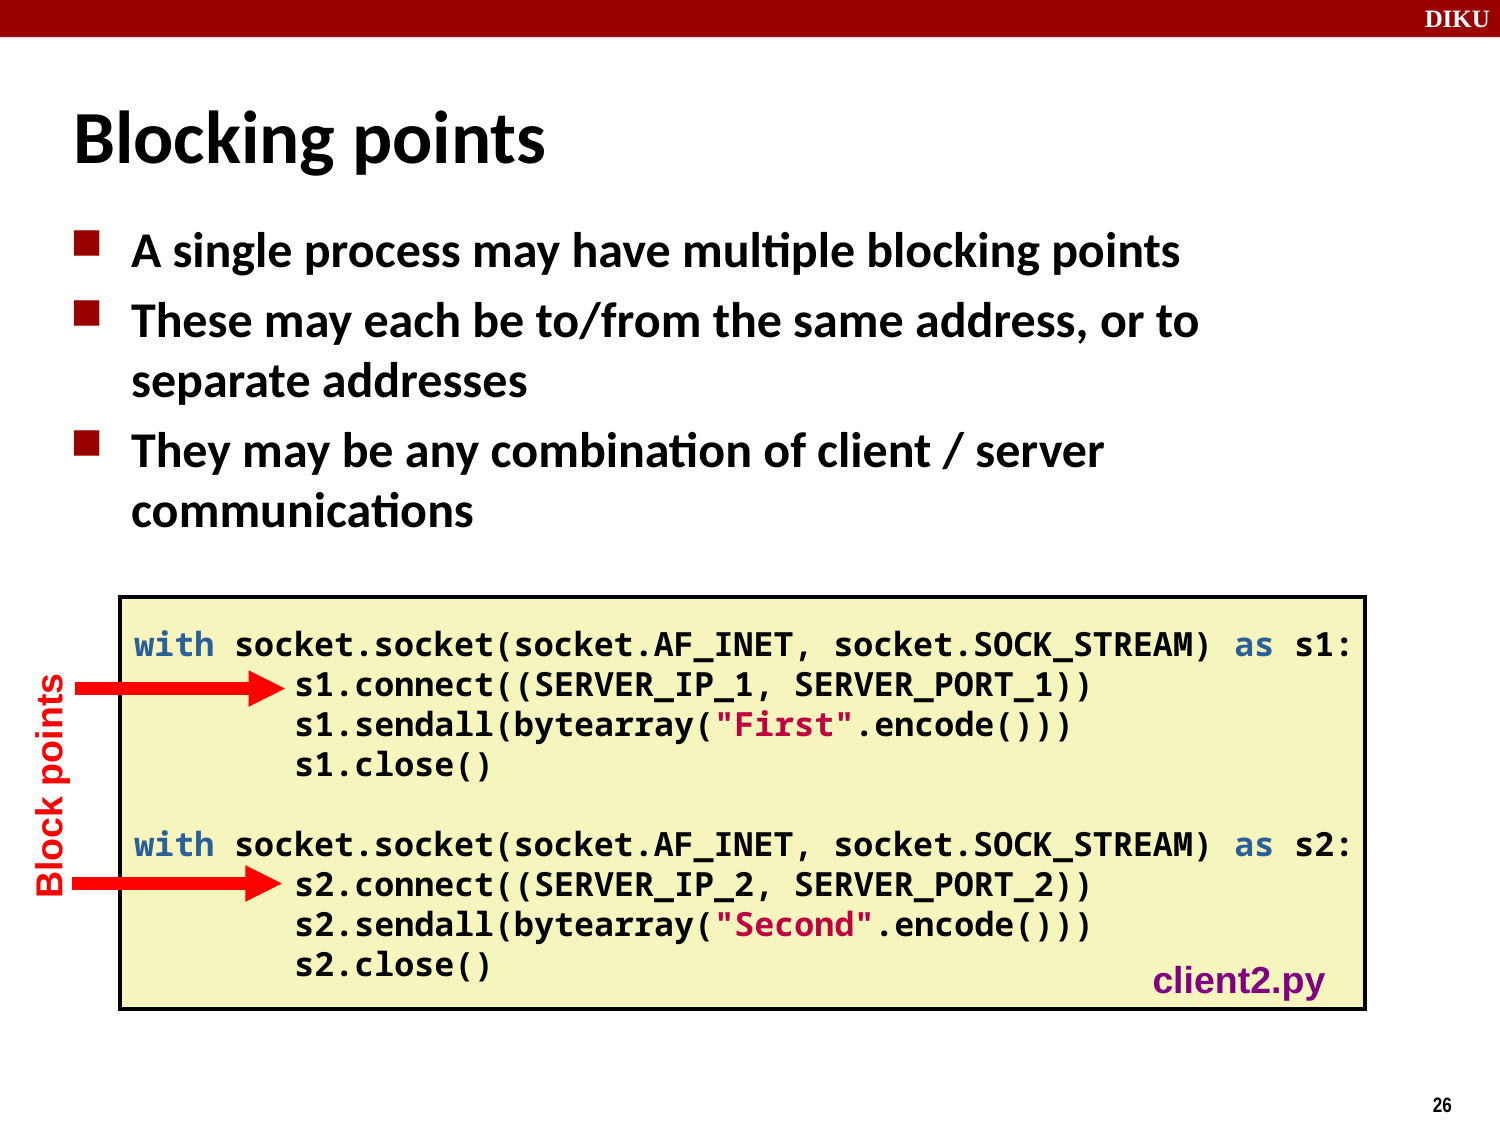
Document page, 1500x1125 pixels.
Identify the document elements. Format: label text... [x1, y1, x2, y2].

text_box with socket.socket(socket.AF_INET, socket.SOCK_STREAM) as s1: s1.connect((SERVER_IP_1, SERVER_PORT_1)) s1.sendall(bytearray("First".encode())) s1.close() with socket.socket(socket.AF_INET, socket.SOCK_STREAM) as s2: s2.connect((SERVER_IP_2, SERVER_PORT_2)) s2.sendall(bytearray("Second".encode())) s2.close() [119, 597, 1365, 1010]
text_box A single process may have multiple blocking points These may each be to/from the same address, or to separate addresses They may be any combination of client / server communications [59, 210, 1406, 633]
text_box client2.py [1137, 952, 1354, 1010]
text_box Blocking points [58, 71, 1304, 197]
text_box Block points [20, 643, 120, 914]
